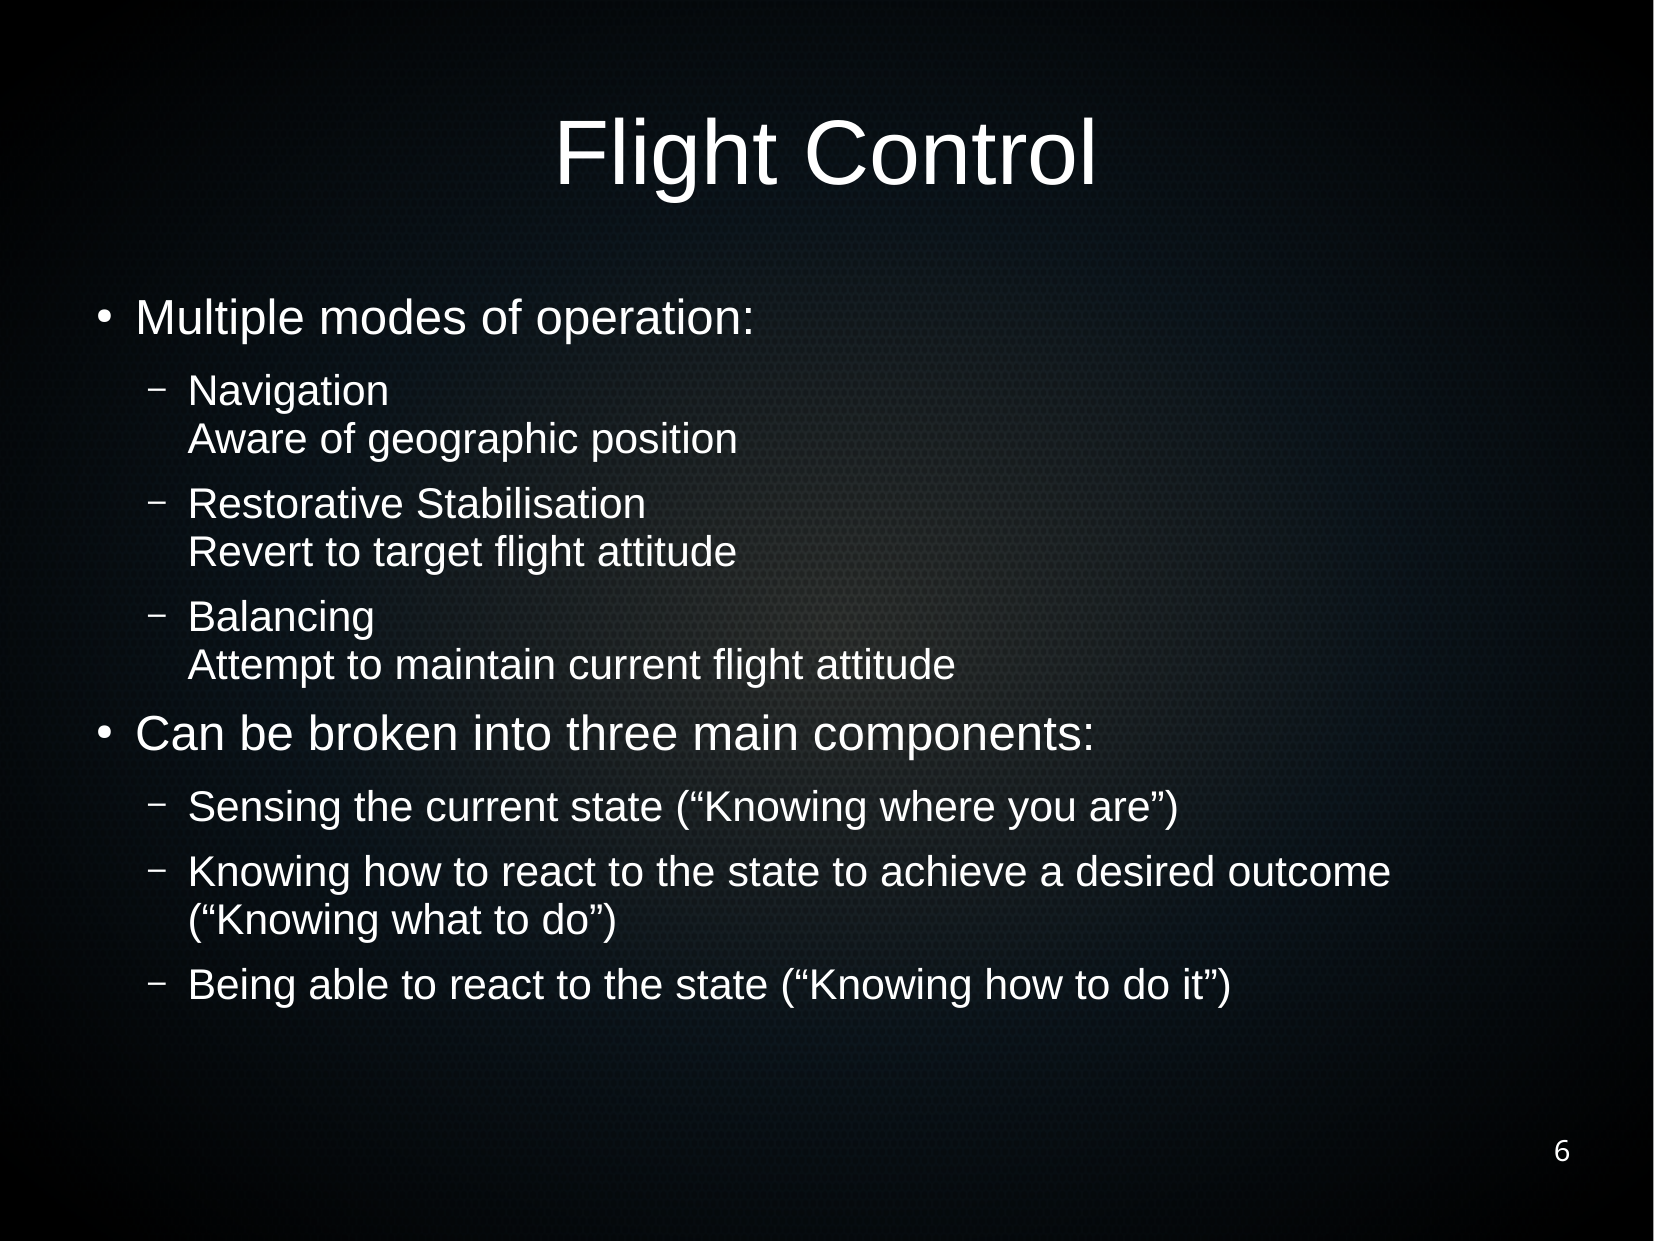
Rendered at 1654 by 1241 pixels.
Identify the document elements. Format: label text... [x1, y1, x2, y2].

title Flight Control [82, 49, 1571, 257]
picture [0, 0, 1654, 1241]
list Multiple modes of operation: Navigation Aware of geographic position Restorative Stabilisation Revert to target flight attitude Balancing Attempt to maintain current flight attitude Can be broken into three main components: Sensing the current state (“Knowing where you are”) Knowing how to react to the state to achieve a desired outcome (“Knowing what to do”) Being able to react to the state (“Knowing how to do it”) [82, 290, 1538, 1010]
